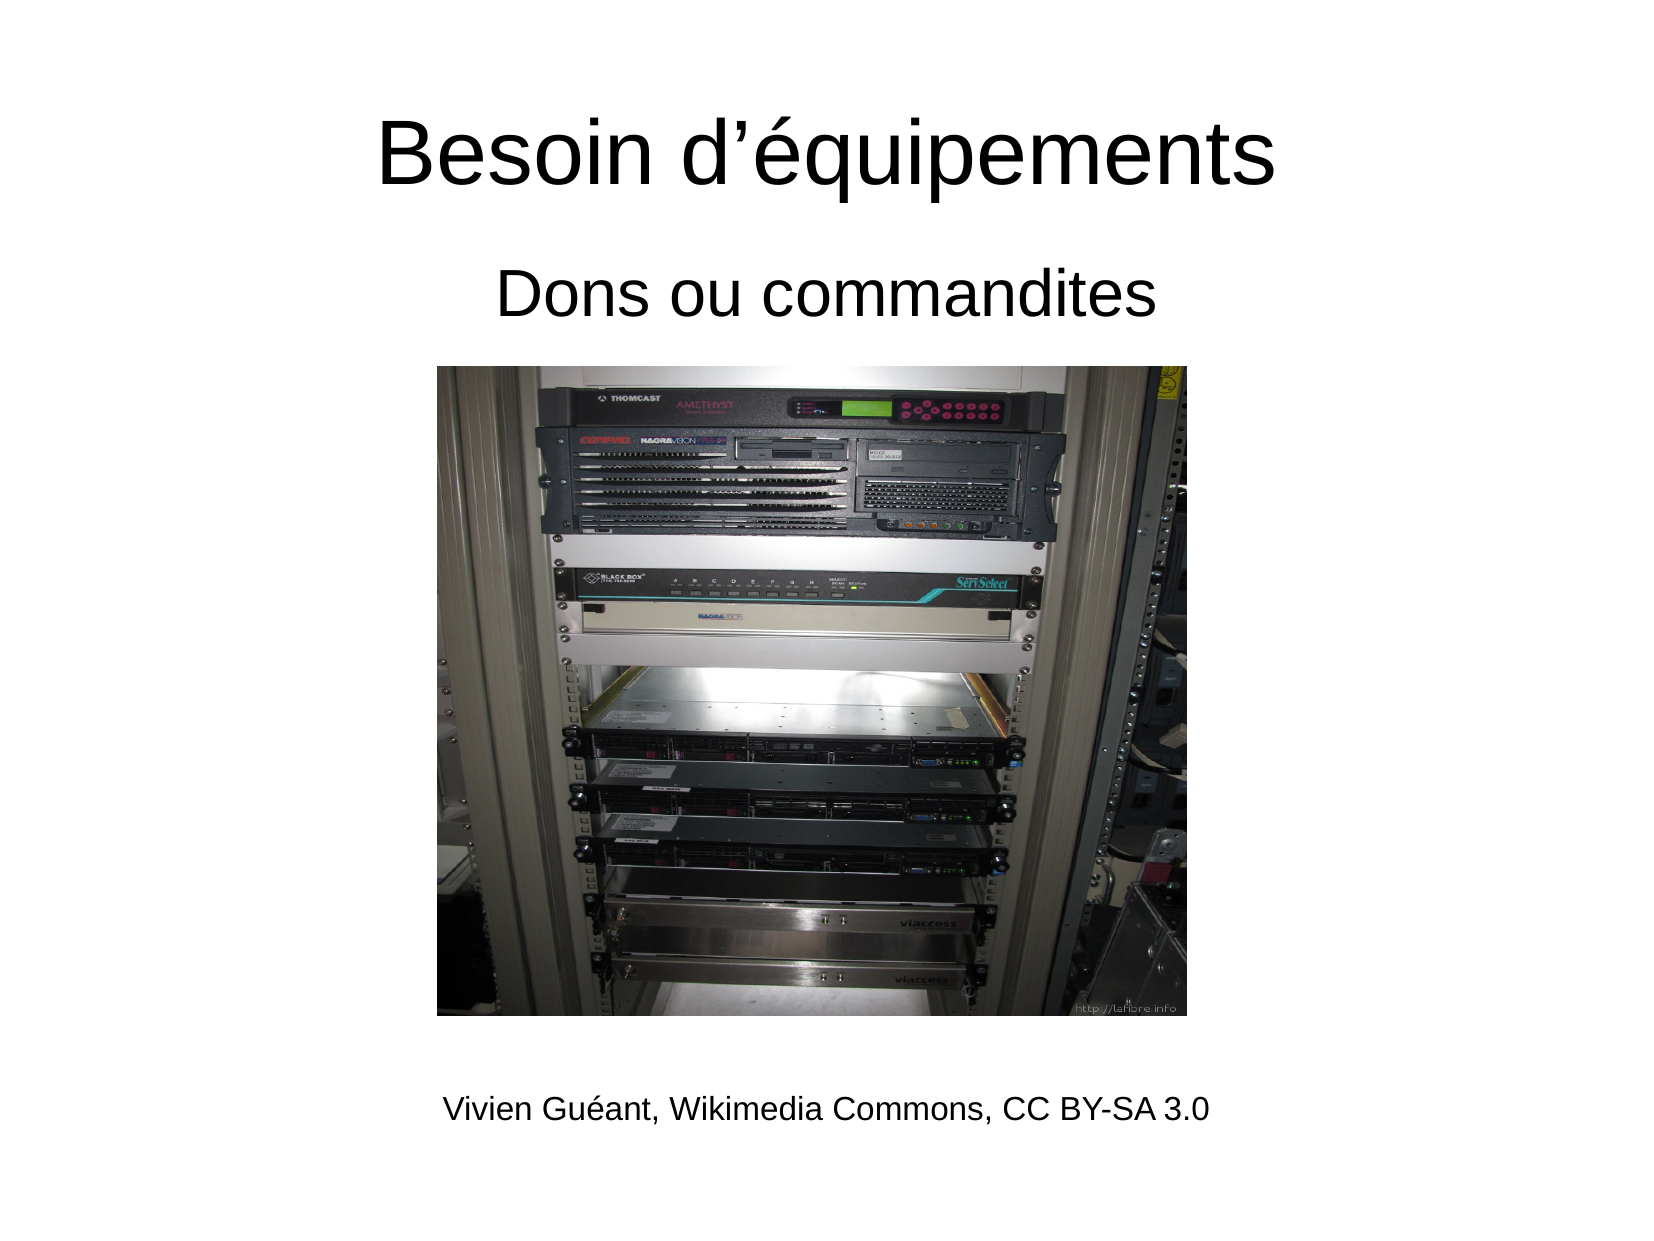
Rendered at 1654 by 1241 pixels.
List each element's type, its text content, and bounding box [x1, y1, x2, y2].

title Besoin d’équipements [82, 49, 1571, 256]
list Dons ou commandites Vivien Guéant, Wikimedia Commons, CC BY-SA 3.0 [82, 256, 1571, 1158]
picture [437, 366, 1187, 1016]
